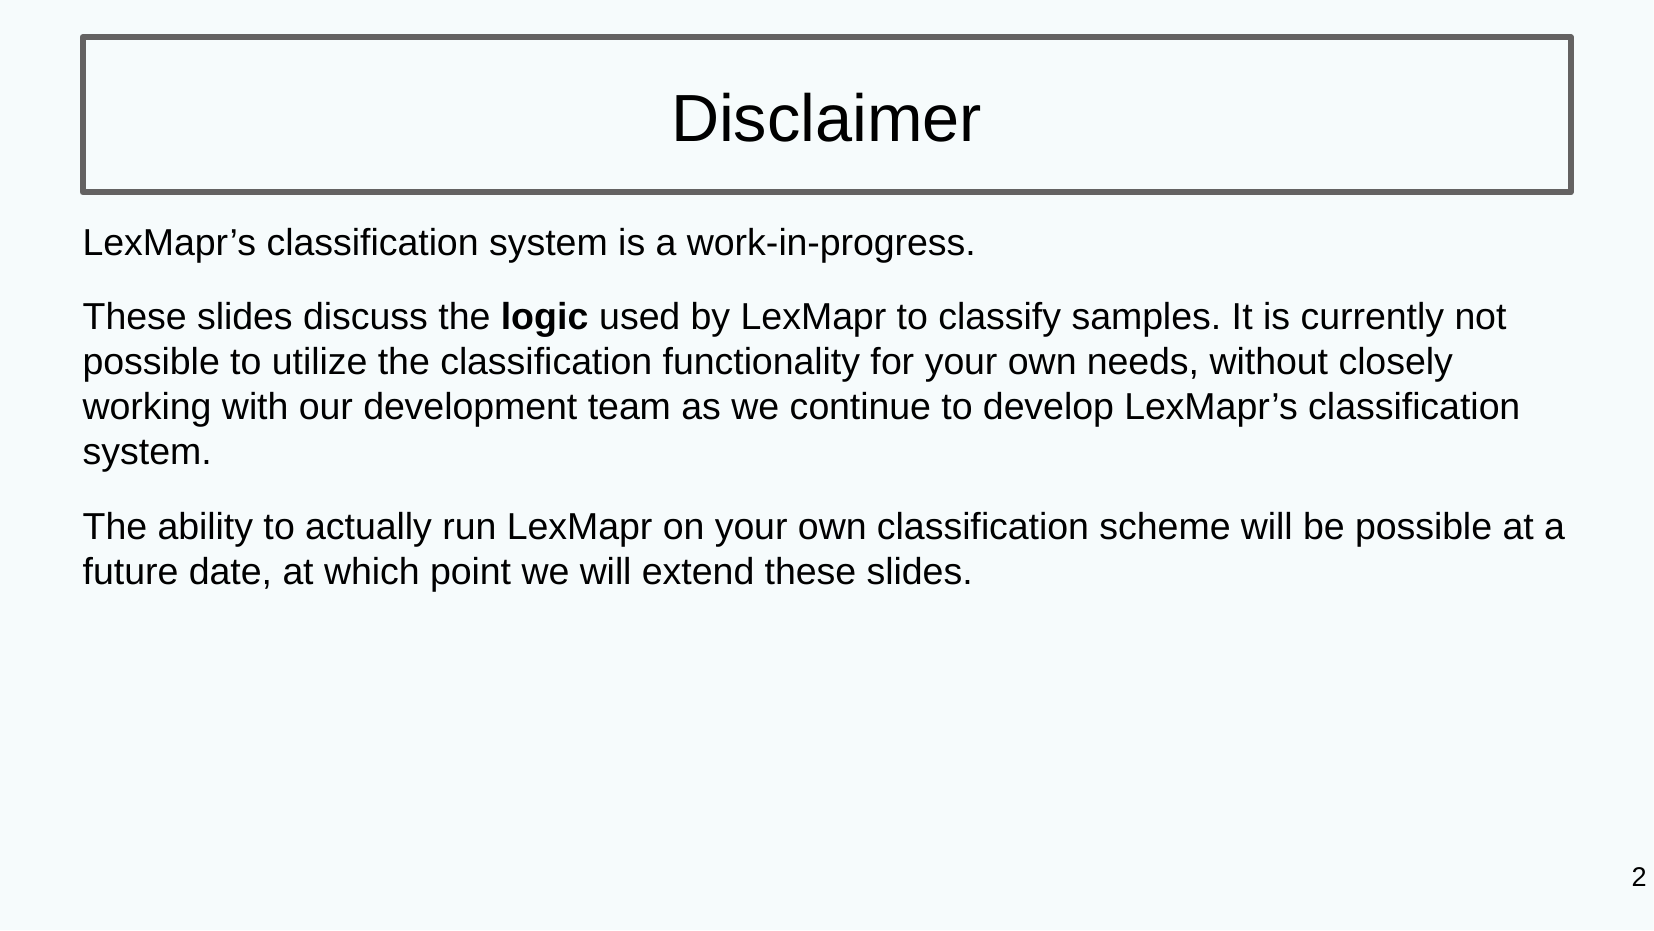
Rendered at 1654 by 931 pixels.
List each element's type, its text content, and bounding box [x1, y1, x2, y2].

slide_number <number> [1547, 859, 1647, 931]
text_box Disclaimer [82, 37, 1571, 193]
text_box LexMapr’s classification system is a work-in-progress. These slides discuss the logic used by LexMapr to classify samples. It is currently not possible to utilize the classification functionality for your own needs, without closely working with our development team as we continue to develop LexMapr’s classification system. The ability to actually run LexMapr on your own classification scheme will be possible at a future date, at which point we will extend these slides. [82, 217, 1571, 757]
